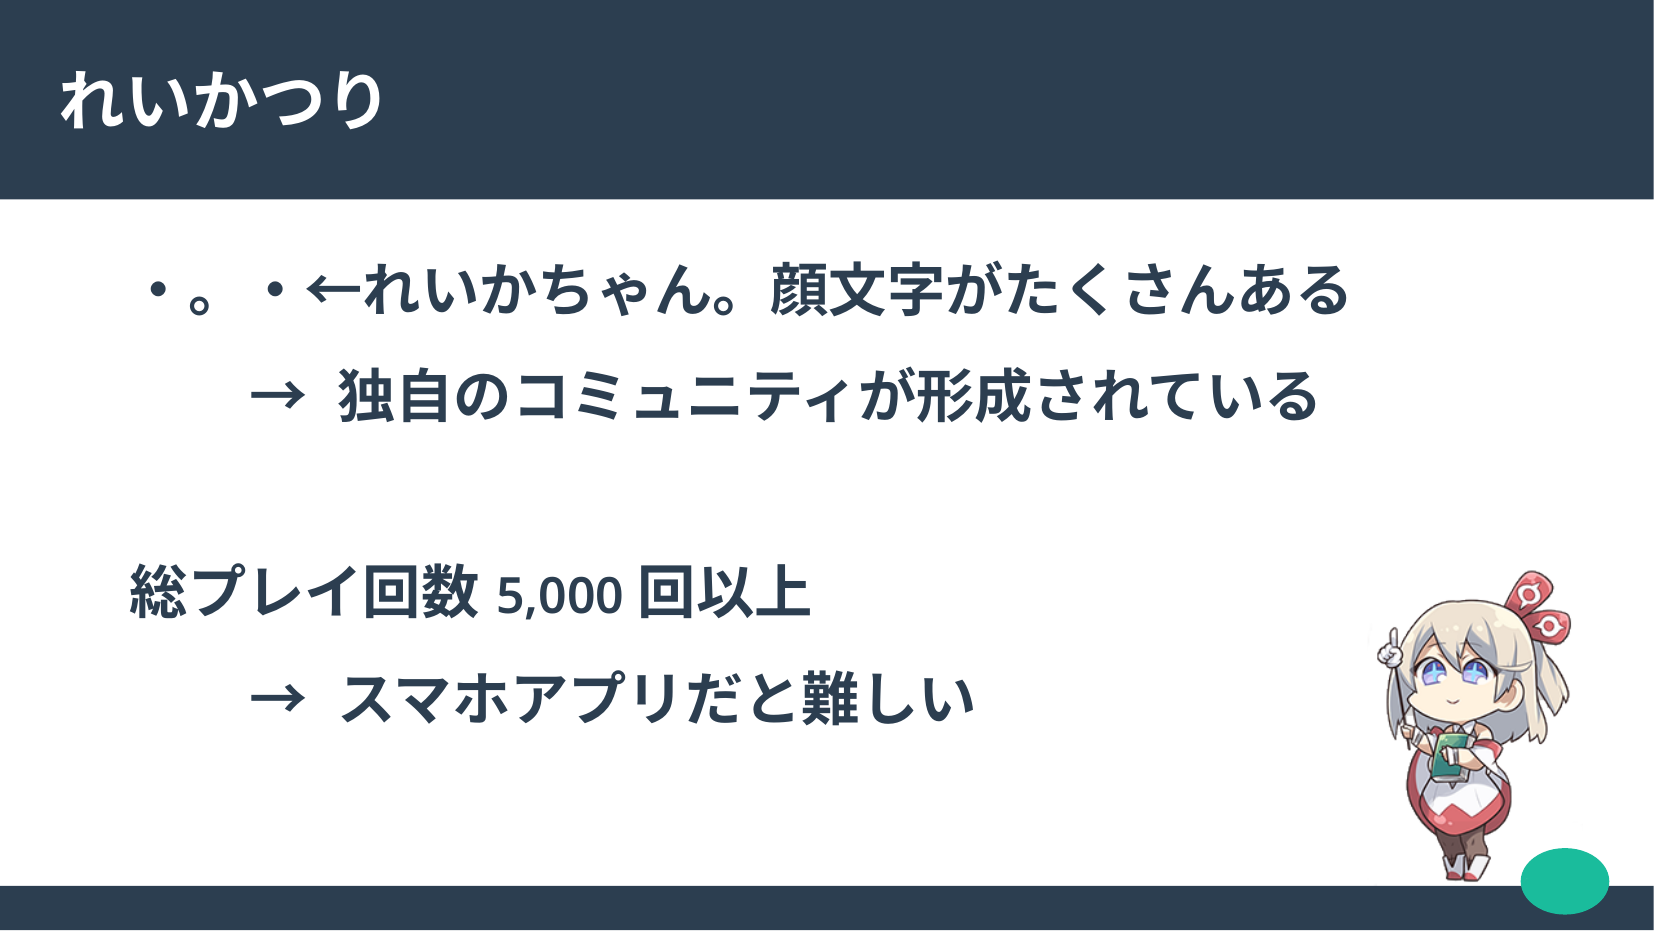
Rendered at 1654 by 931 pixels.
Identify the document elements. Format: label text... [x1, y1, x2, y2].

title れいかつり [59, 37, 1595, 155]
picture [1367, 555, 1583, 886]
list ・。・←れいかちゃん。顔文字がたくさんある → 独自のコミュニティが形成されている 総プレイ回数5,000回以上 → スマホアプリだと難しい [59, 243, 1595, 864]
